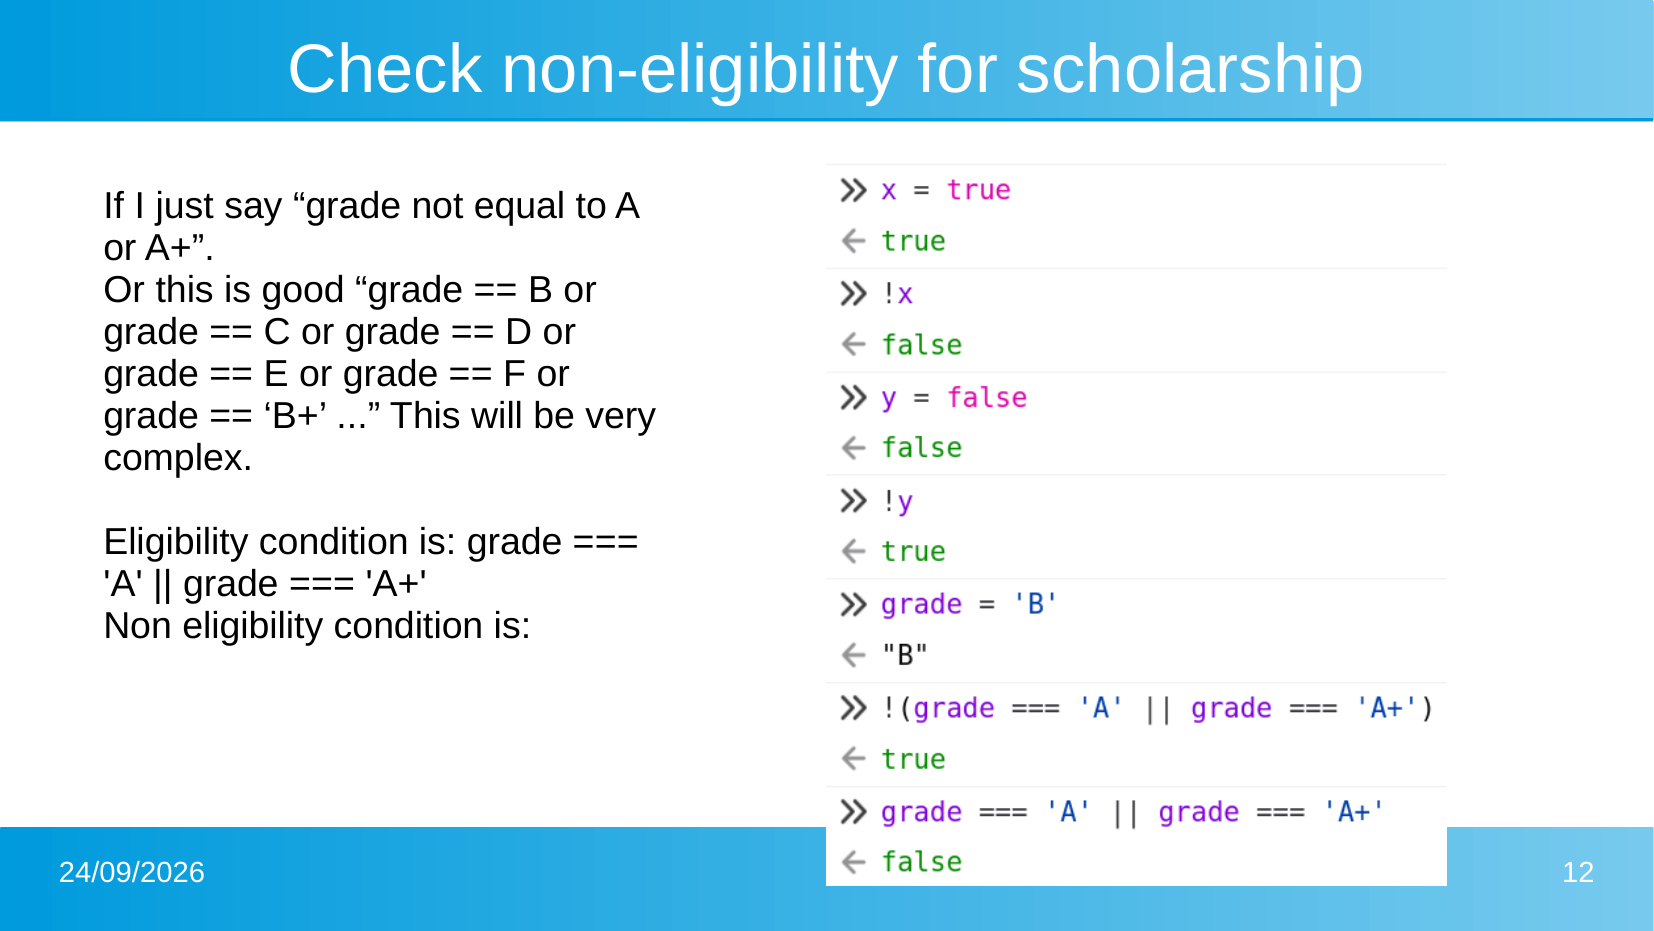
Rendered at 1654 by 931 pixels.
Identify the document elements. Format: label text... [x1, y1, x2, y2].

text_box If I just say “grade not equal to A or A+”. Or this is good “grade == B or grade == C or grade == D or grade == E or grade == F or grade == ‘B+’ ...” This will be very complex. Eligibility condition is: grade === 'A' || grade === 'A+' Non eligibility condition is: [88, 177, 680, 654]
title Check non-eligibility for scholarship [59, 29, 1595, 108]
picture [826, 160, 1447, 886]
